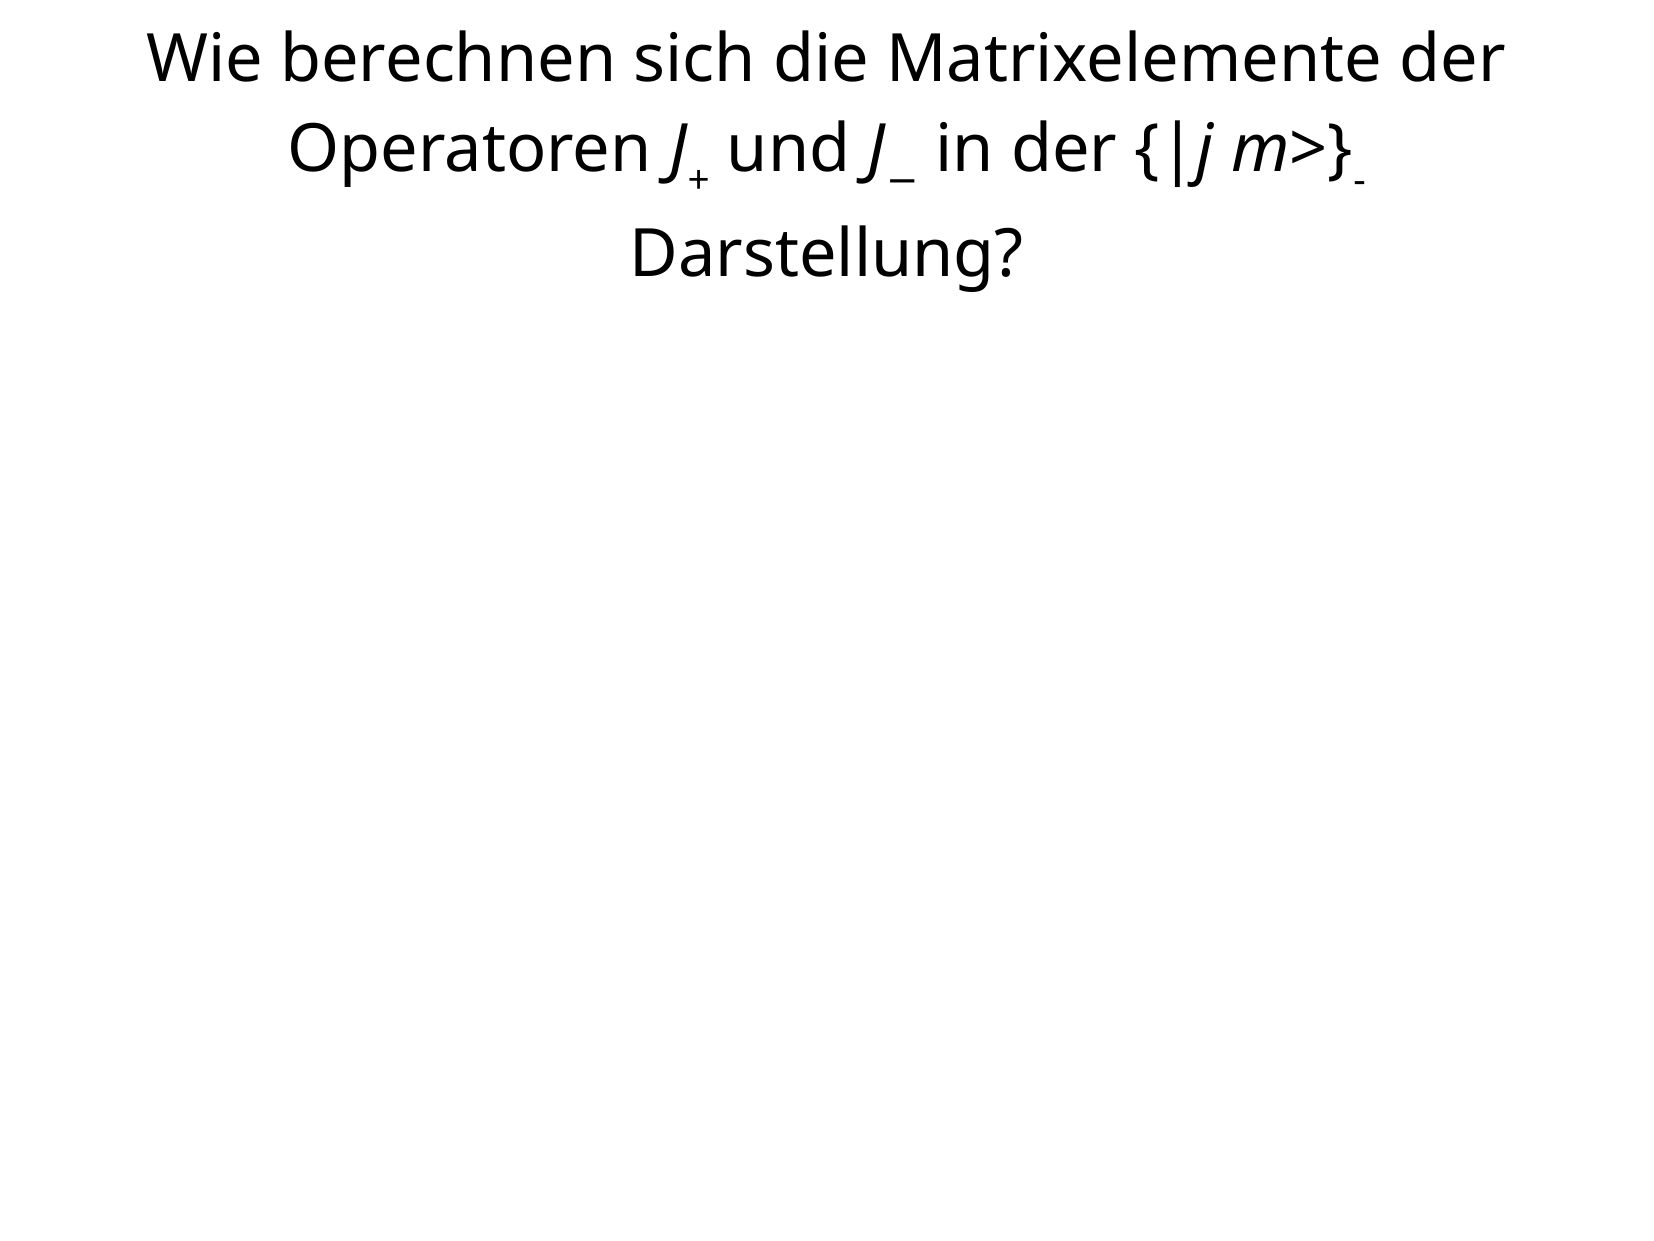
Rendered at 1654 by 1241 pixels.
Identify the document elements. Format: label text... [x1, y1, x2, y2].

title Wie berechnen sich die Matrixelemente der Operatoren J+ und J− in der {|j m>}- Darstellung? [82, 49, 1571, 257]
